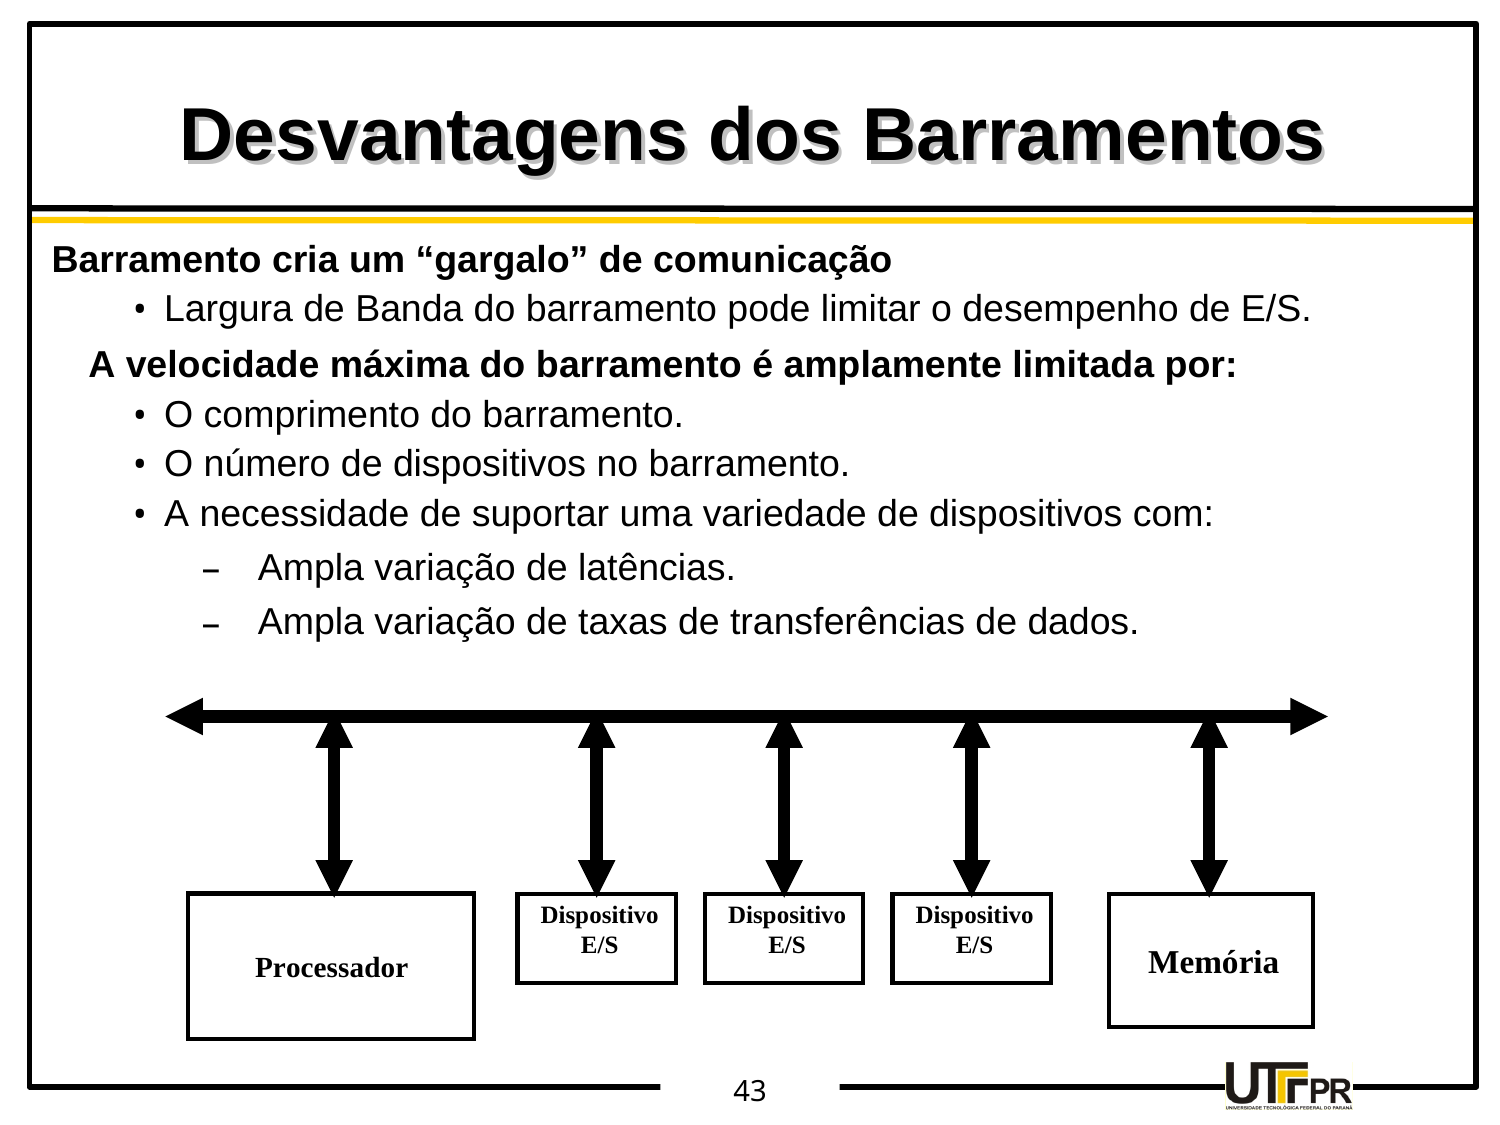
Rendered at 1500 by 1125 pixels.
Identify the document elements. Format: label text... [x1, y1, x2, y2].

text_box Processador [238, 941, 425, 992]
text_box Memória [1123, 933, 1305, 988]
list Barramento cria um “gargalo” de comunicação Largura de Banda do barramento pode limitar o desempenho de E/S. A velocidade máxima do barramento é amplamente limitada por: O comprimento do barramento. O número de dispositivos no barramento. A necessidade de suportar uma variedade de dispositivos com: Ampla variação de latências. Ampla variação de taxas de transferências de dados. [41, 237, 1447, 652]
picture [1225, 1062, 1353, 1110]
text_box Dispositivo E/S [521, 891, 678, 966]
text_box Dispositivo E/S [896, 891, 1053, 966]
text_box Dispositivo E/S [709, 891, 866, 966]
title Desvantagens dos Barramentos [29, 92, 1477, 188]
